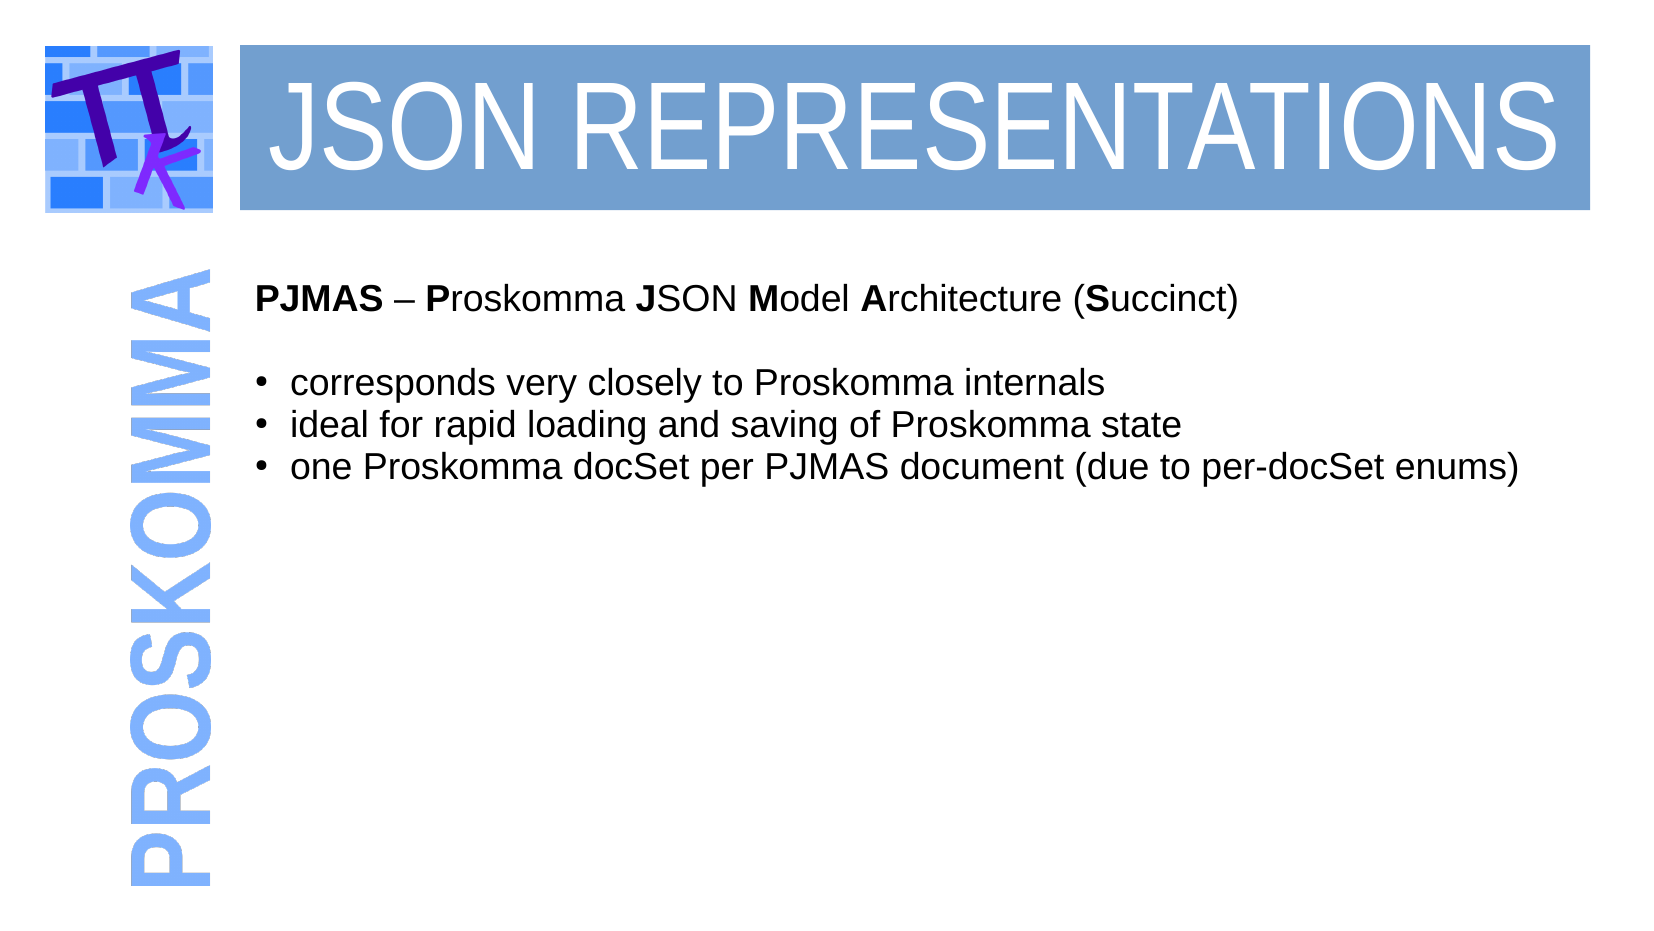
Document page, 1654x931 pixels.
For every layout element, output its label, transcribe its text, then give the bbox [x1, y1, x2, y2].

text_box PJMAS – Proskomma JSON Model Architecture (Succinct) corresponds very closely to Proskomma internals ideal for rapid loading and saving of Proskomma state one Proskomma docSet per PJMAS document (due to per-docSet enums) [240, 270, 1591, 789]
text_box JSON REPRESENTATIONS [240, 45, 1591, 211]
picture [45, 46, 213, 213]
picture [130, 269, 211, 886]
